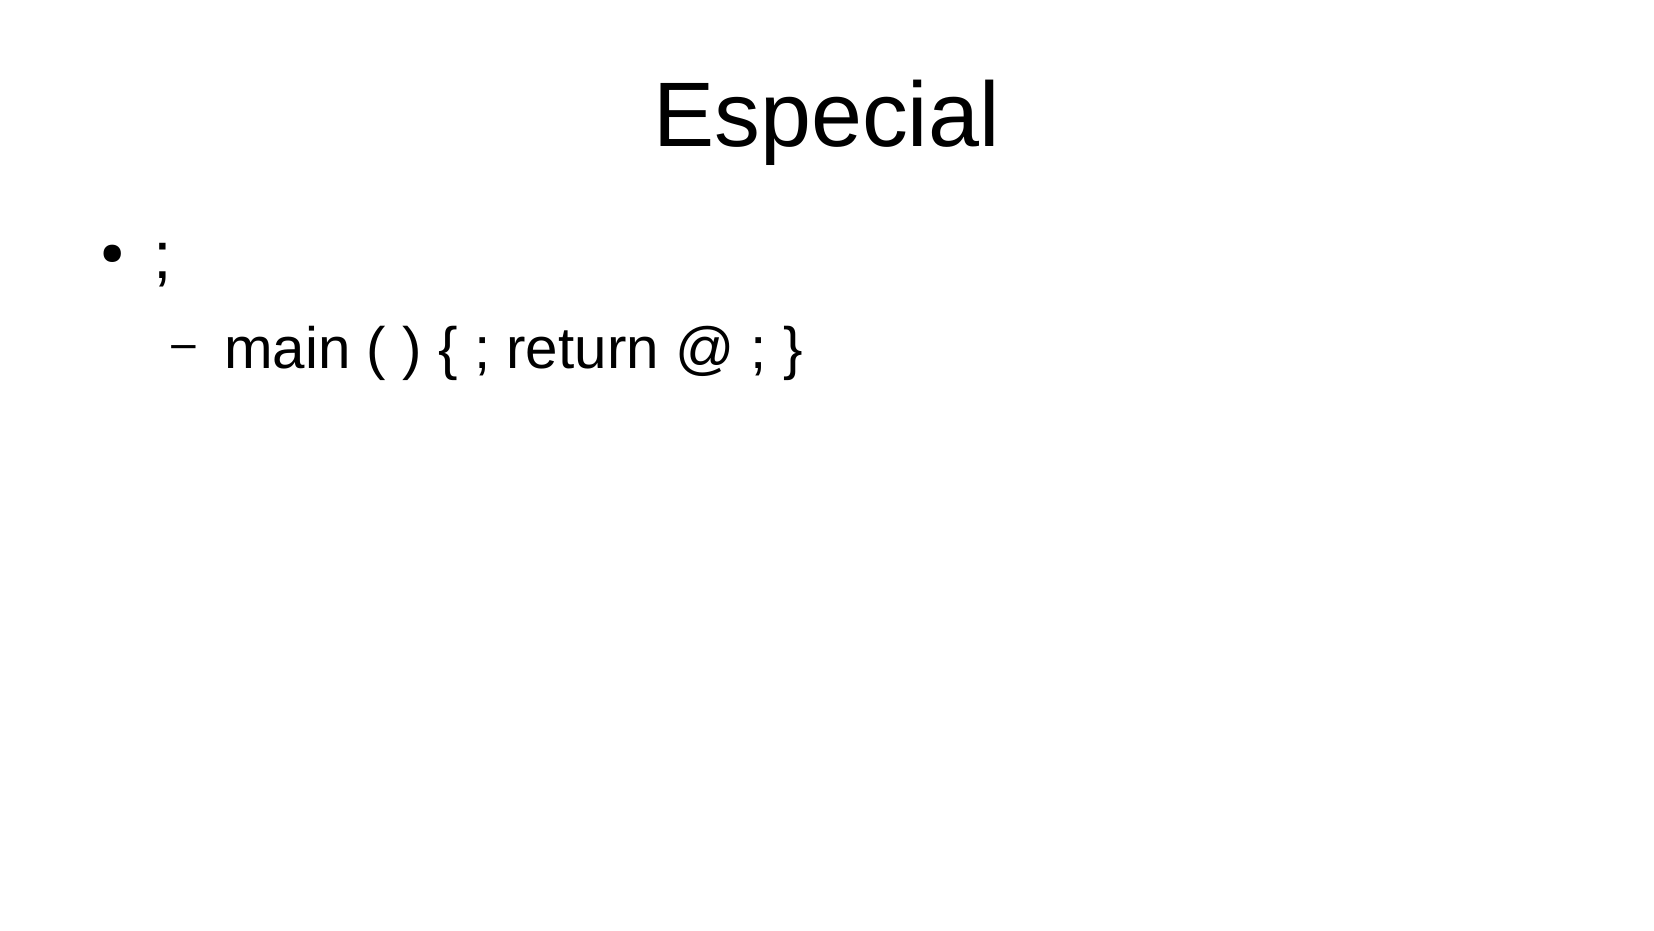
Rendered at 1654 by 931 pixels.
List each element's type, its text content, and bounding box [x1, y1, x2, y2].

list ; main ( ) { ; return @ ; } [82, 217, 1571, 758]
title Especial [82, 37, 1571, 193]
